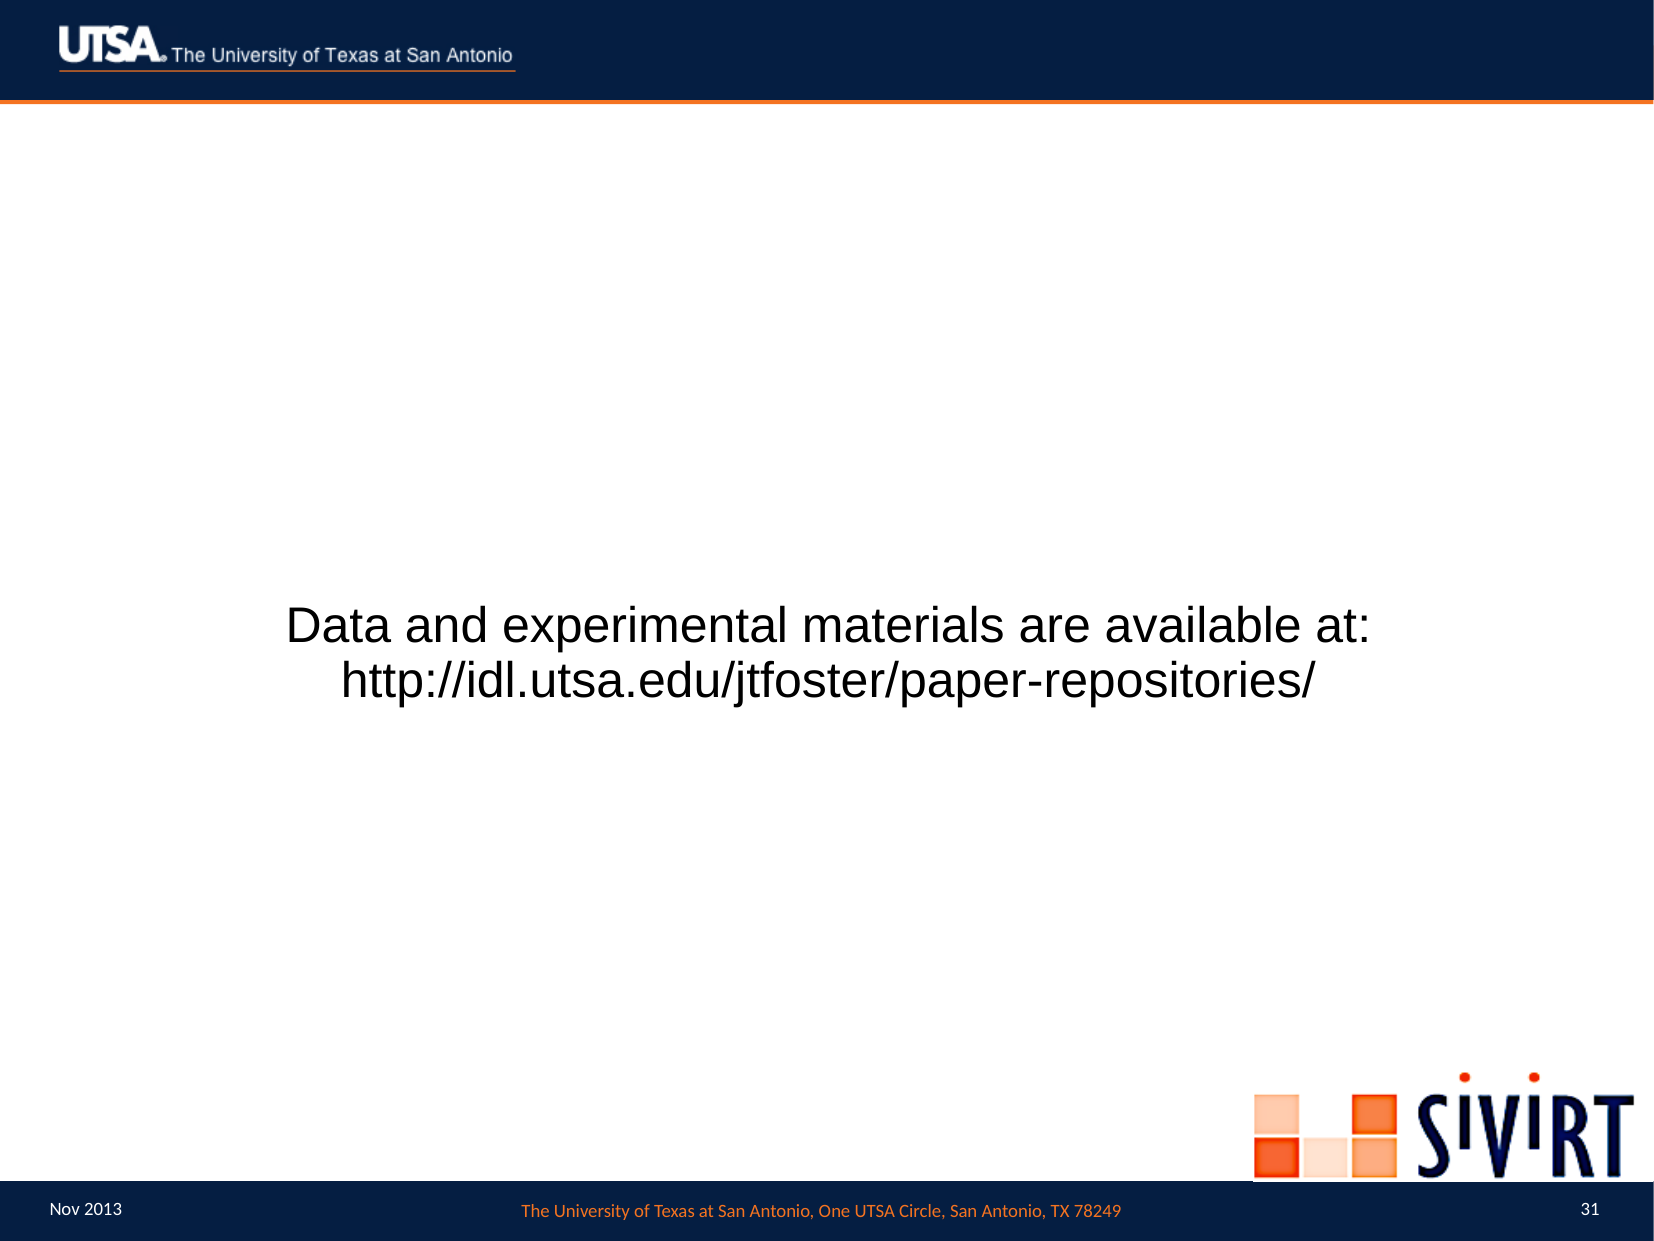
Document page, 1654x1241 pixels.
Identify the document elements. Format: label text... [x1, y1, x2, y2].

picture [1253, 1064, 1654, 1182]
picture [0, 0, 1654, 100]
text_box Data and experimental materials are available at: http://idl.utsa.edu/jtfoster/paper-repositories/ [138, 432, 1519, 1165]
